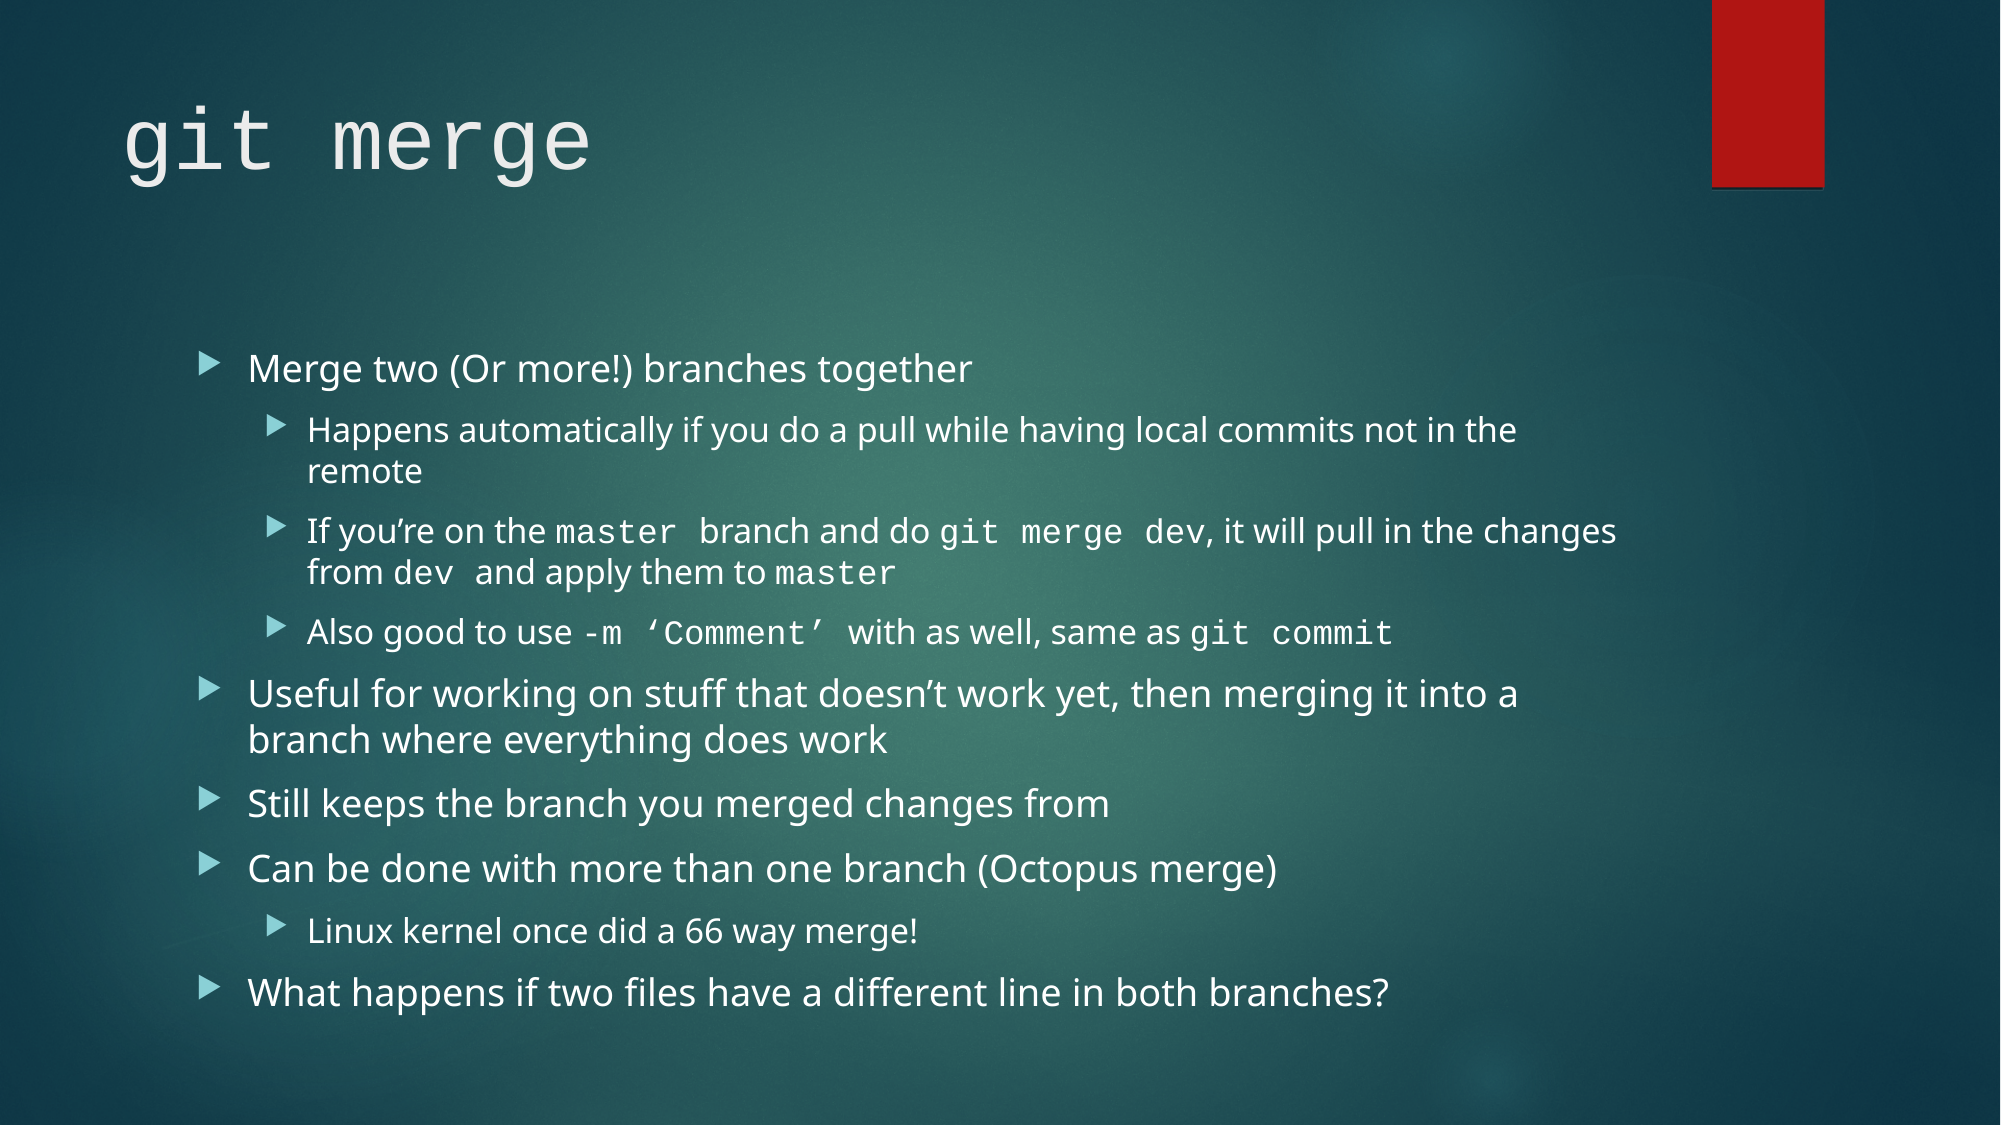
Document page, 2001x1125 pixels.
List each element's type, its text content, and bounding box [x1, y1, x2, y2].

title git merge [106, 74, 1649, 304]
picture [0, 0, 2001, 1125]
list Merge two (Or more!) branches together Happens automatically if you do a pull while having local commits not in the remote If you’re on the master branch and do git merge dev, it will pull in the changes from dev and apply them to master Also good to use -m ‘Comment’ with as well, same as git commit Useful for working on stuff that doesn’t work yet, then merging it into a branch where everything does work Still keeps the branch you merged changes from Can be done with more than one branch (Octopus merge) Linux kernel once did a 66 way merge! What happens if two files have a different line in both branches? [181, 336, 1649, 1025]
